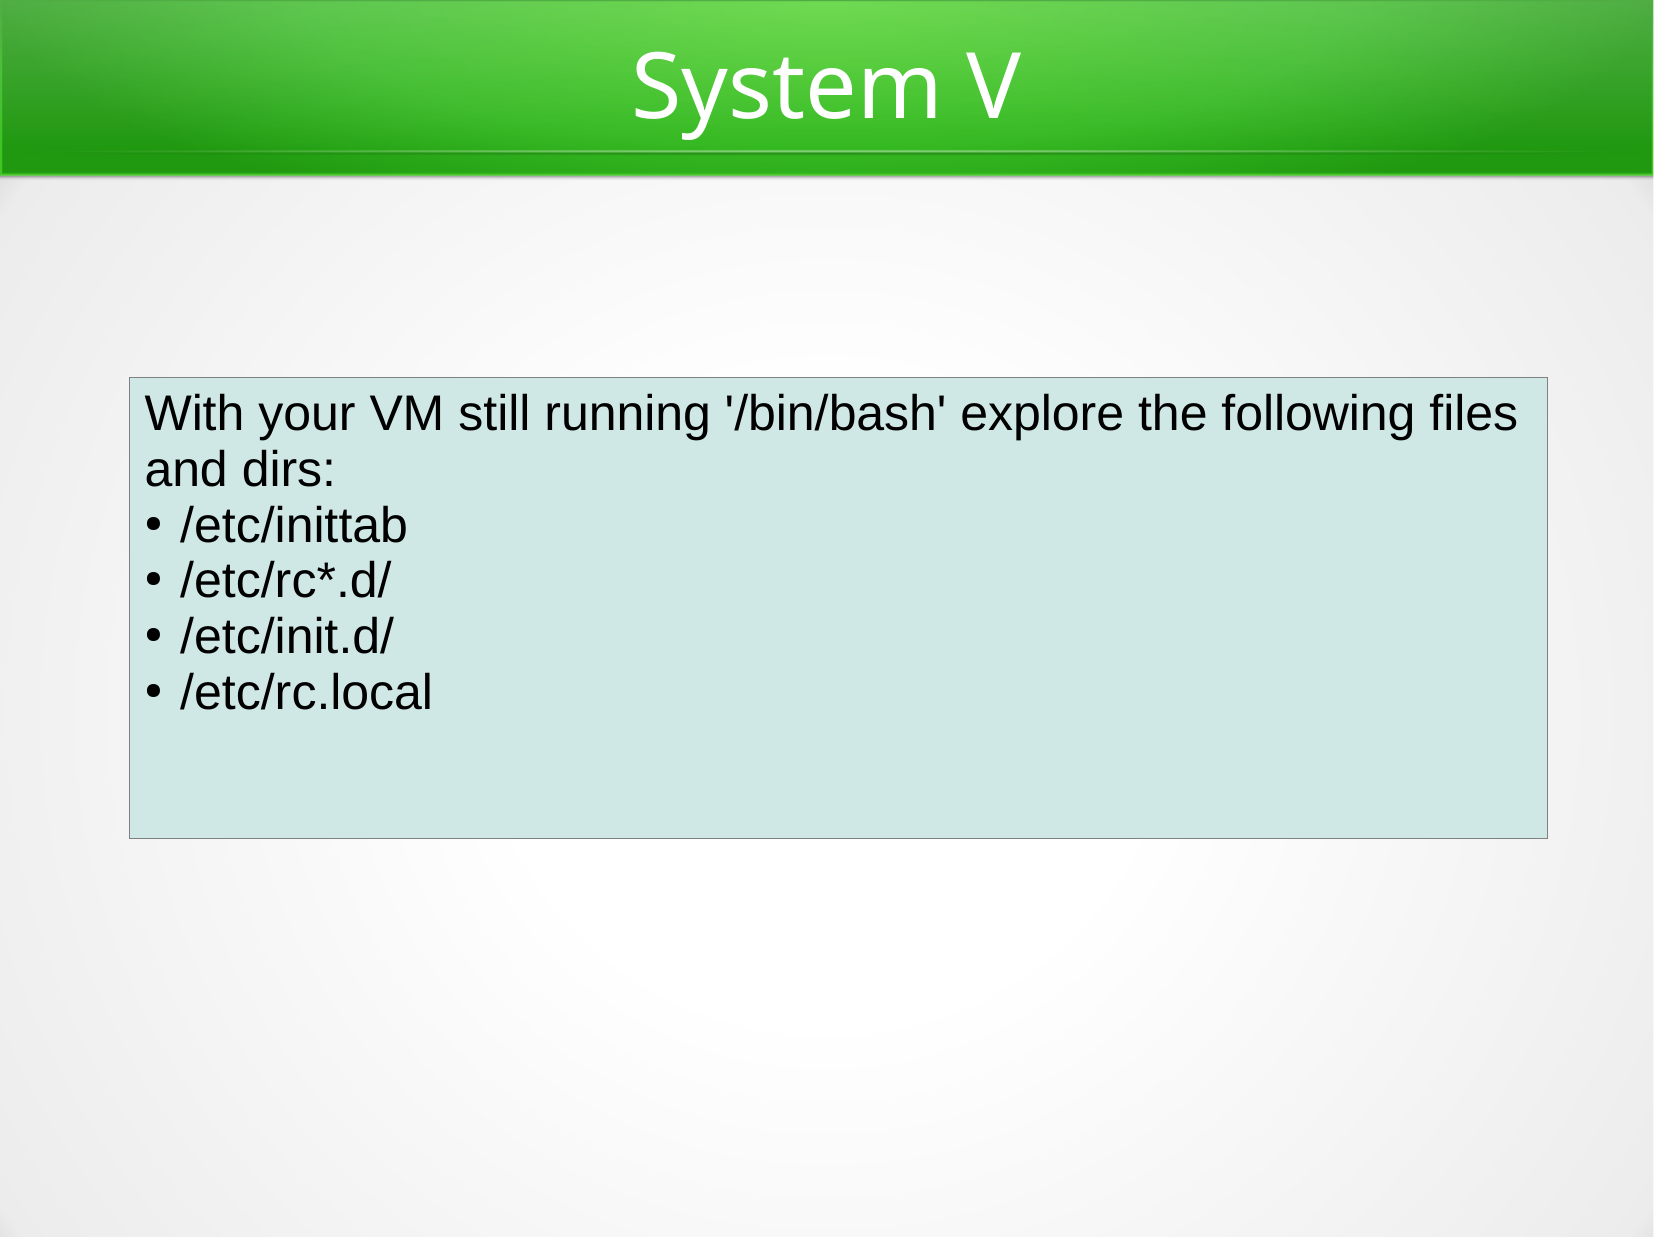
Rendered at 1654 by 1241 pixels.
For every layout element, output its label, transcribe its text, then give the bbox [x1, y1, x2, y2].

text_box With your VM still running '/bin/bash' explore the following files and dirs: /etc/inittab /etc/rc*.d/ /etc/init.d/ /etc/rc.local [129, 377, 1548, 839]
picture [0, 0, 1654, 1237]
title System V [82, 11, 1571, 154]
